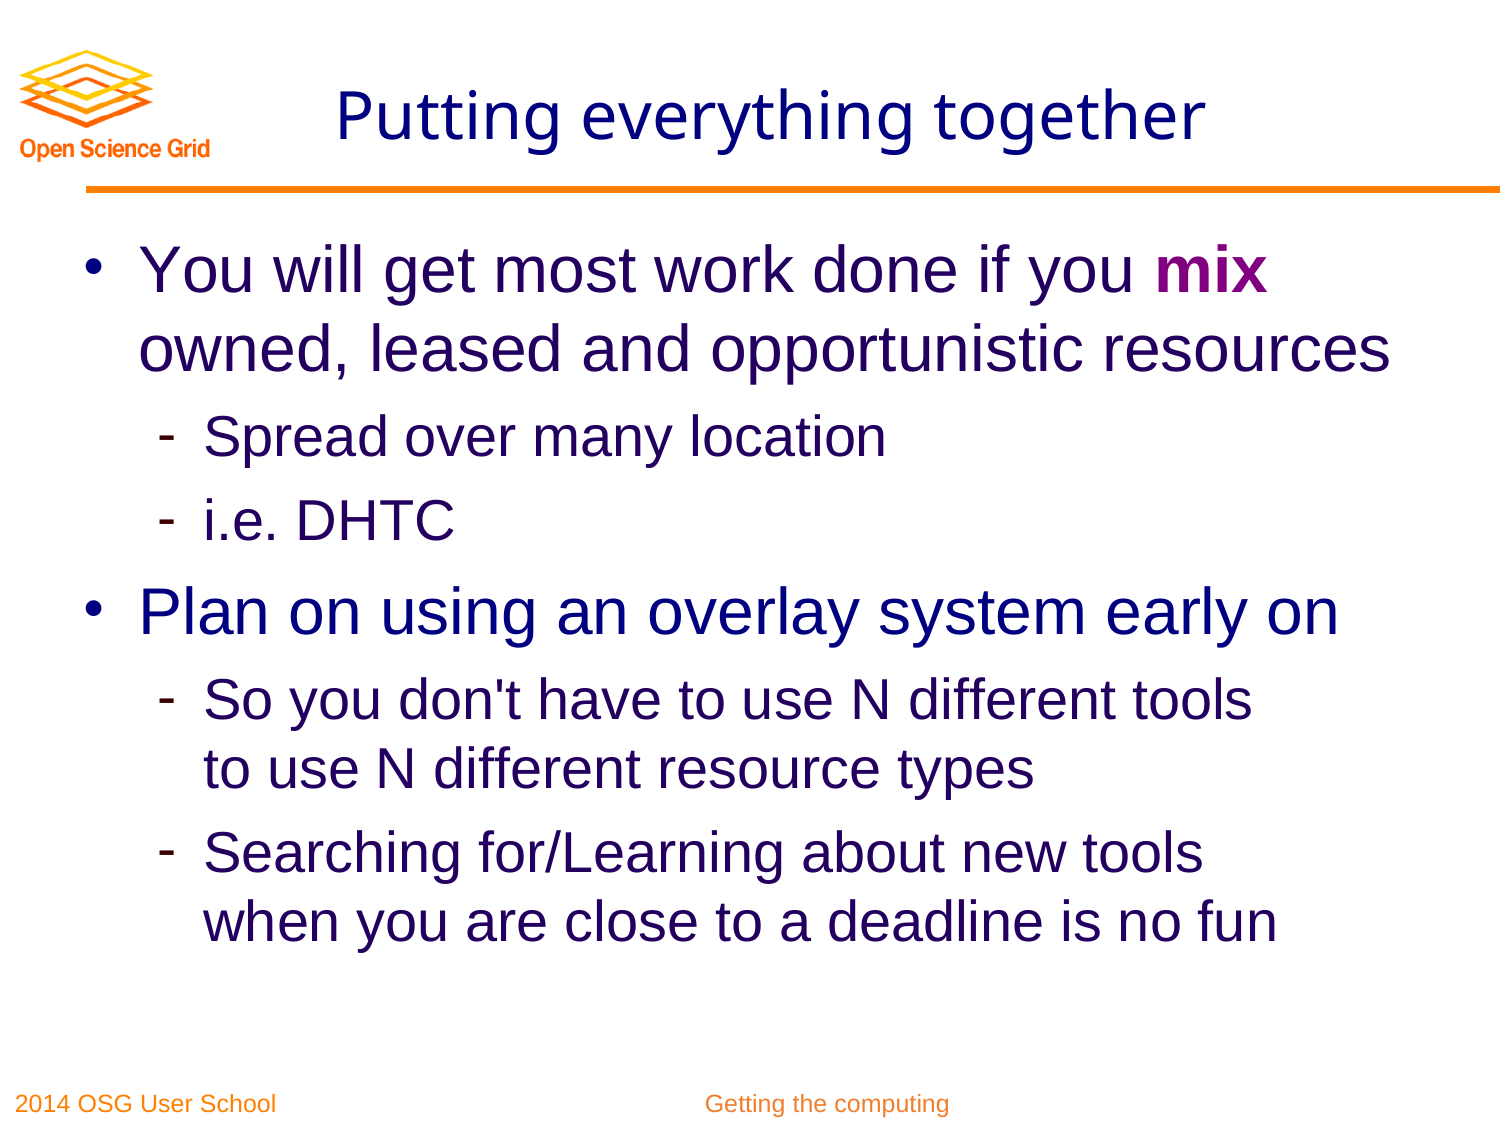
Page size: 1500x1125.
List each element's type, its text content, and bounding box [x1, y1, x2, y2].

title Putting everything together [201, 18, 1342, 207]
picture [0, 27, 201, 179]
list You will get most work done if you mix owned, leased and opportunistic resources Spread over many location i.e. DHTC Plan on using an overlay system early on So you don't have to use N different tools to use N different resource types Searching for/Learning about new tools when you are close to a deadline is no fun [68, 218, 1432, 962]
